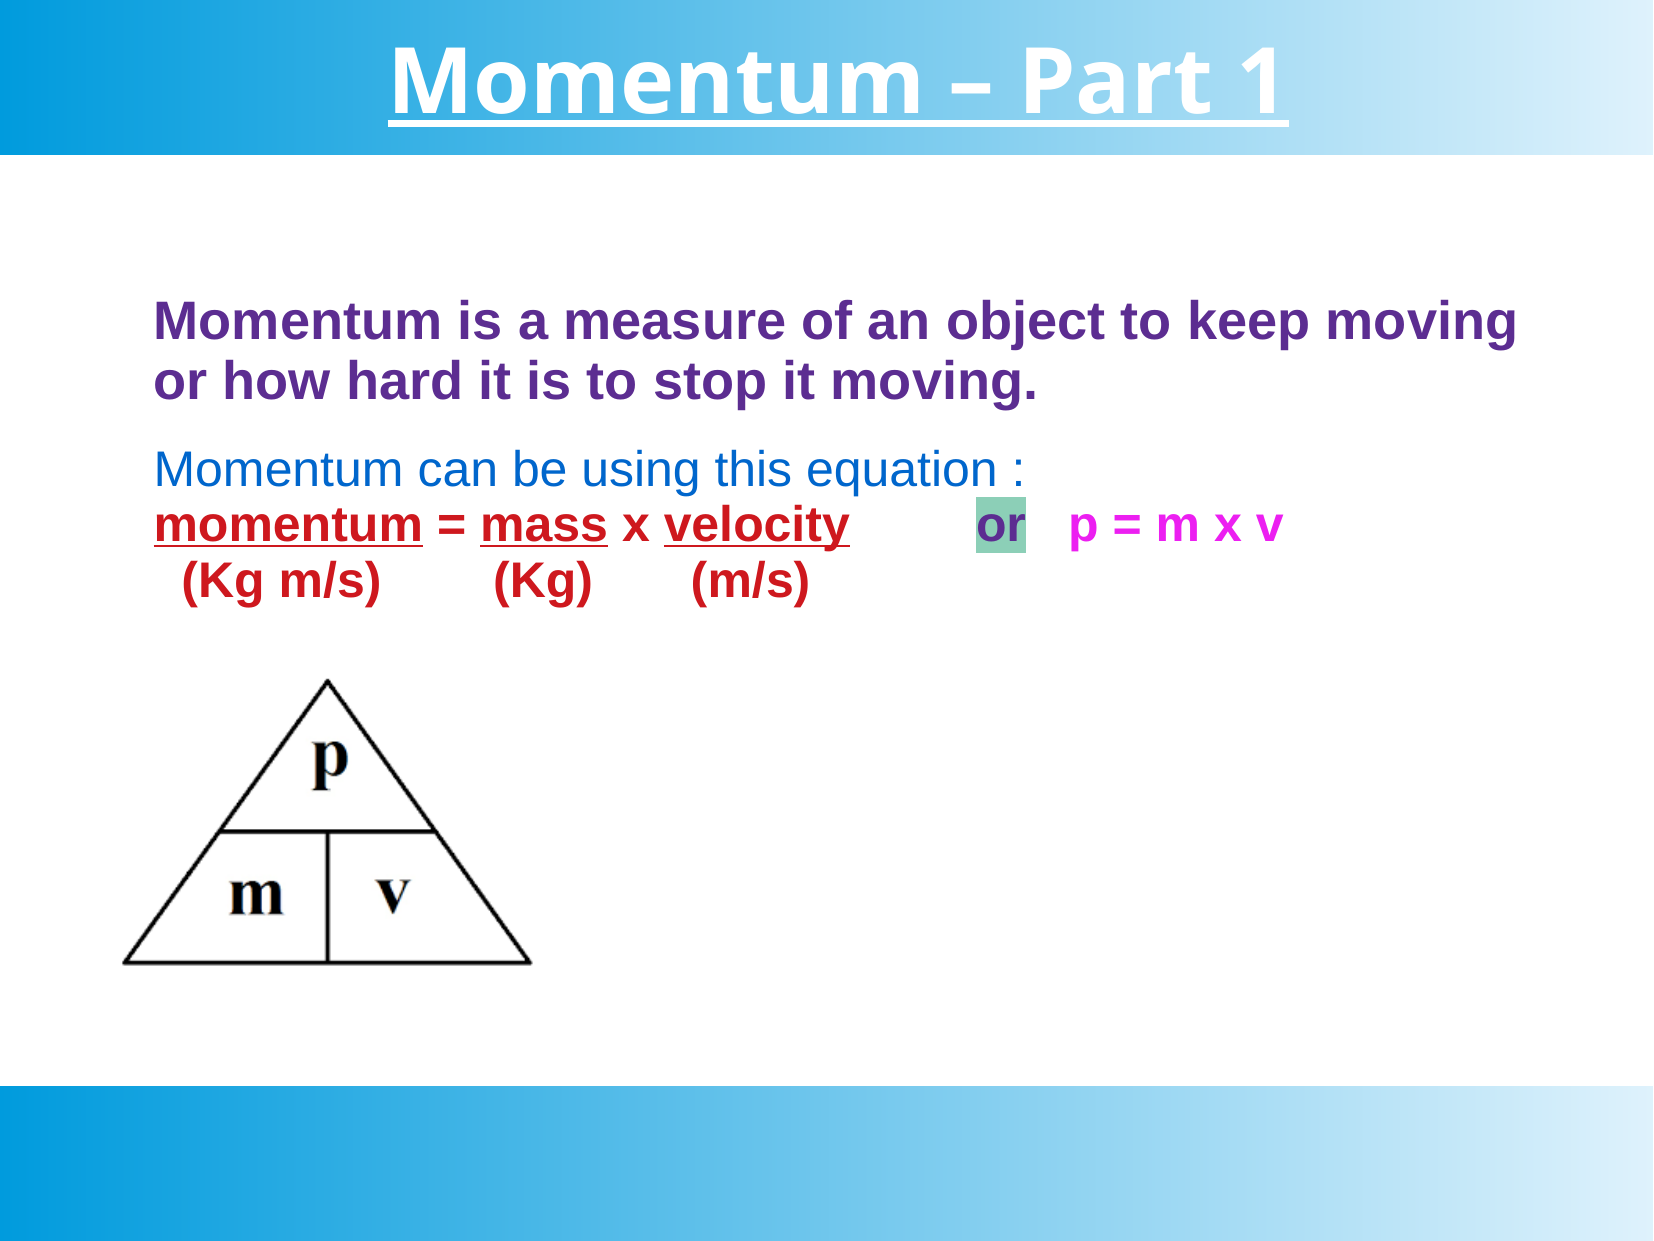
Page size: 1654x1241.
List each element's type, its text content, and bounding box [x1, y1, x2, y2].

picture [118, 673, 536, 969]
list Momentum is a measure of an object to keep moving or how hard it is to stop it moving. Momentum can be using this equation : momentum = mass x velocity or p = m x v (Kg m/s) (Kg) (m/s) [82, 290, 1571, 1010]
title Momentum – Part 1 [94, 25, 1583, 130]
